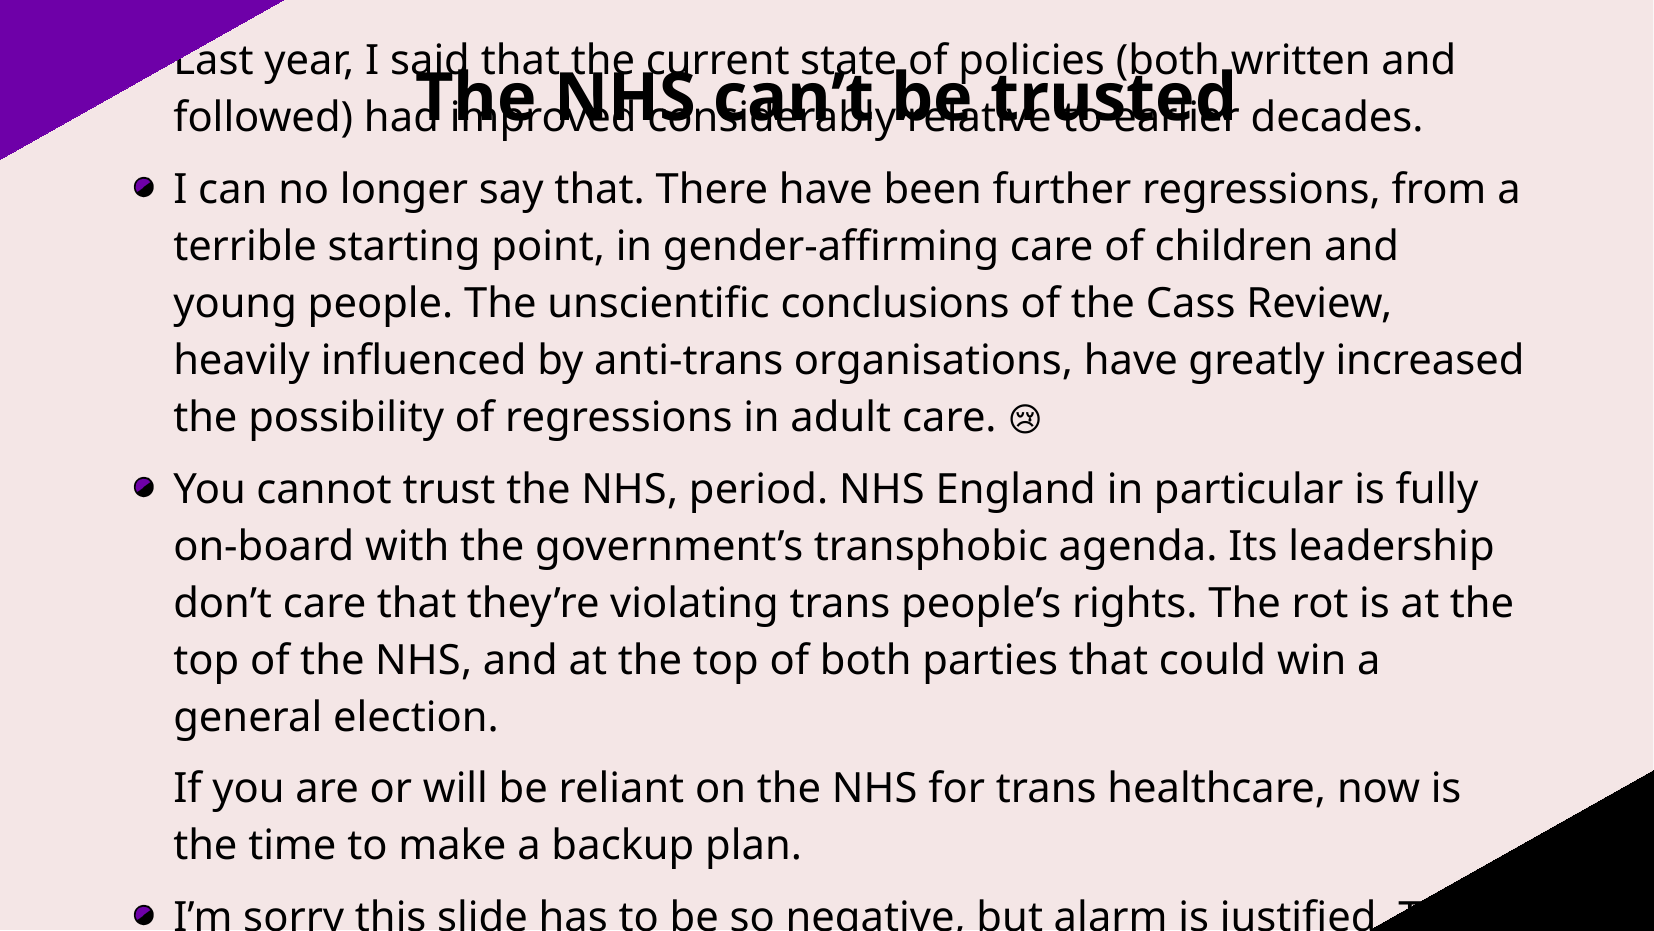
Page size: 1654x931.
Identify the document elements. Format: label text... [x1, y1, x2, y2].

text_box [0, 0, 284, 160]
subtitle Last year, I said that the current state of policies (both written and followed) had improved considerably relative to earlier decades. I can no longer say that. There have been further regressions, from a terrible starting point, in gender-affirming care of children and young people. The unscientific conclusions of the Cass Review, heavily influenced by anti-trans organisations, have greatly increased the possibility of regressions in adult care. 😢 You cannot trust the NHS, period. NHS England in particular is fully on-board with the government’s transphobic agenda. Its leadership don’t care that they’re violating trans people’s rights. The rot is at the top of the NHS, and at the top of both parties that could win a general election. If you are or will be reliant on the NHS for trans healthcare, now is the time to make a backup plan. I’m sorry this slide has to be so negative, but alarm is justified. There hasn’t been this sharp a policy regression in over 30 years. [132, 141, 1526, 890]
title The NHS can’t be trusted [82, 35, 1571, 154]
text_box [1370, 770, 1654, 931]
picture [132, 903, 155, 927]
